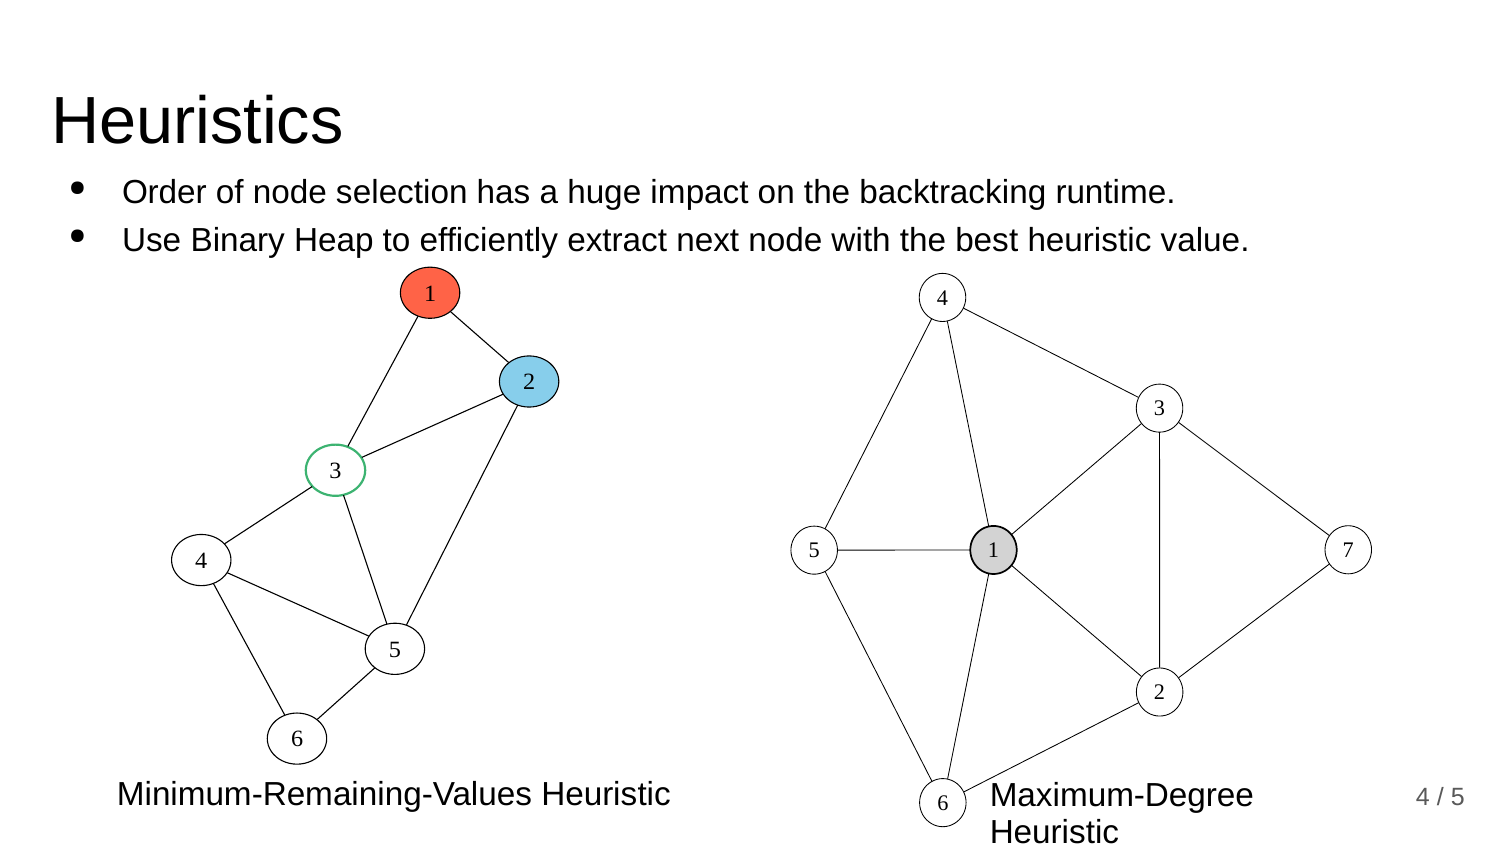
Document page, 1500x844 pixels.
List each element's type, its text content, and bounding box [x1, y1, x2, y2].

text_box Minimum-Remaining-Values Heuristic [102, 768, 686, 821]
list Order of node selection has a huge impact on the backtracking runtime. Use Binary Heap to efficiently extract next node with the best heuristic value. [51, 189, 1426, 263]
text_box Maximum-Degree Heuristic [975, 768, 1408, 844]
title Heuristics [51, 72, 1449, 167]
picture [102, 262, 629, 768]
picture [787, 256, 1375, 844]
